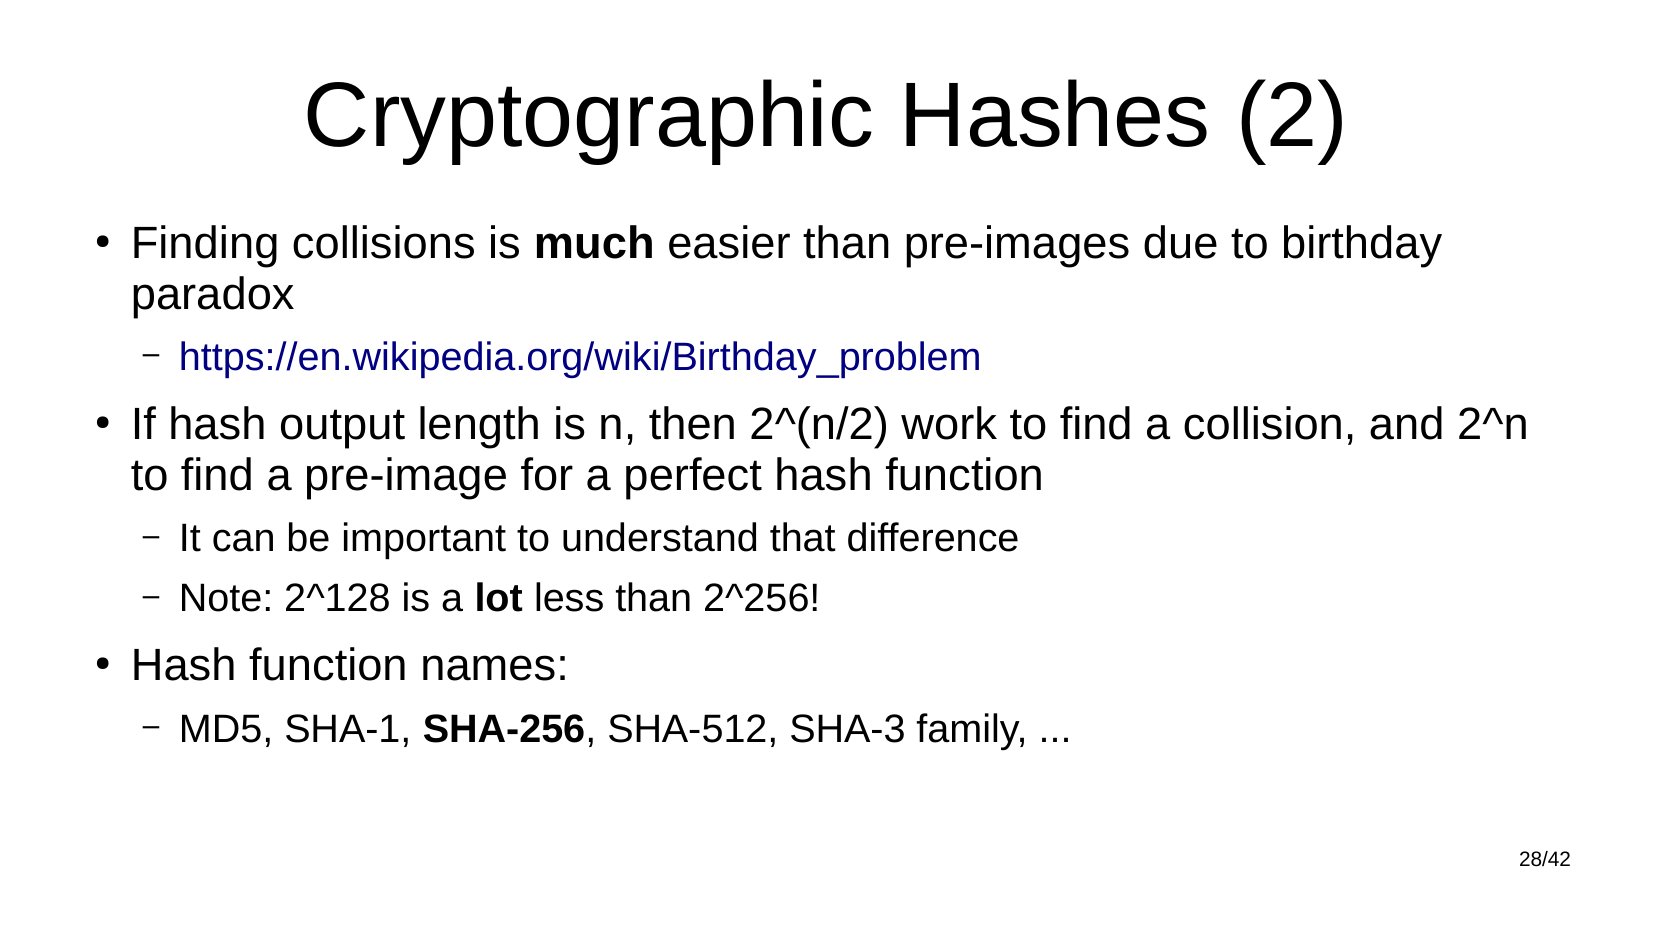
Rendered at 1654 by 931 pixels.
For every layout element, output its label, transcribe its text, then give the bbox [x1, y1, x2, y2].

title Cryptographic Hashes (2) [82, 37, 1571, 193]
list Finding collisions is much easier than pre-images due to birthday paradox https://en.wikipedia.org/wiki/Birthday_problem If hash output length is n, then 2^(n/2) work to find a collision, and 2^n to find a pre-image for a perfect hash function It can be important to understand that difference Note: 2^128 is a lot less than 2^256! Hash function names: MD5, SHA-1, SHA-256, SHA-512, SHA-3 family, ... [82, 217, 1571, 758]
